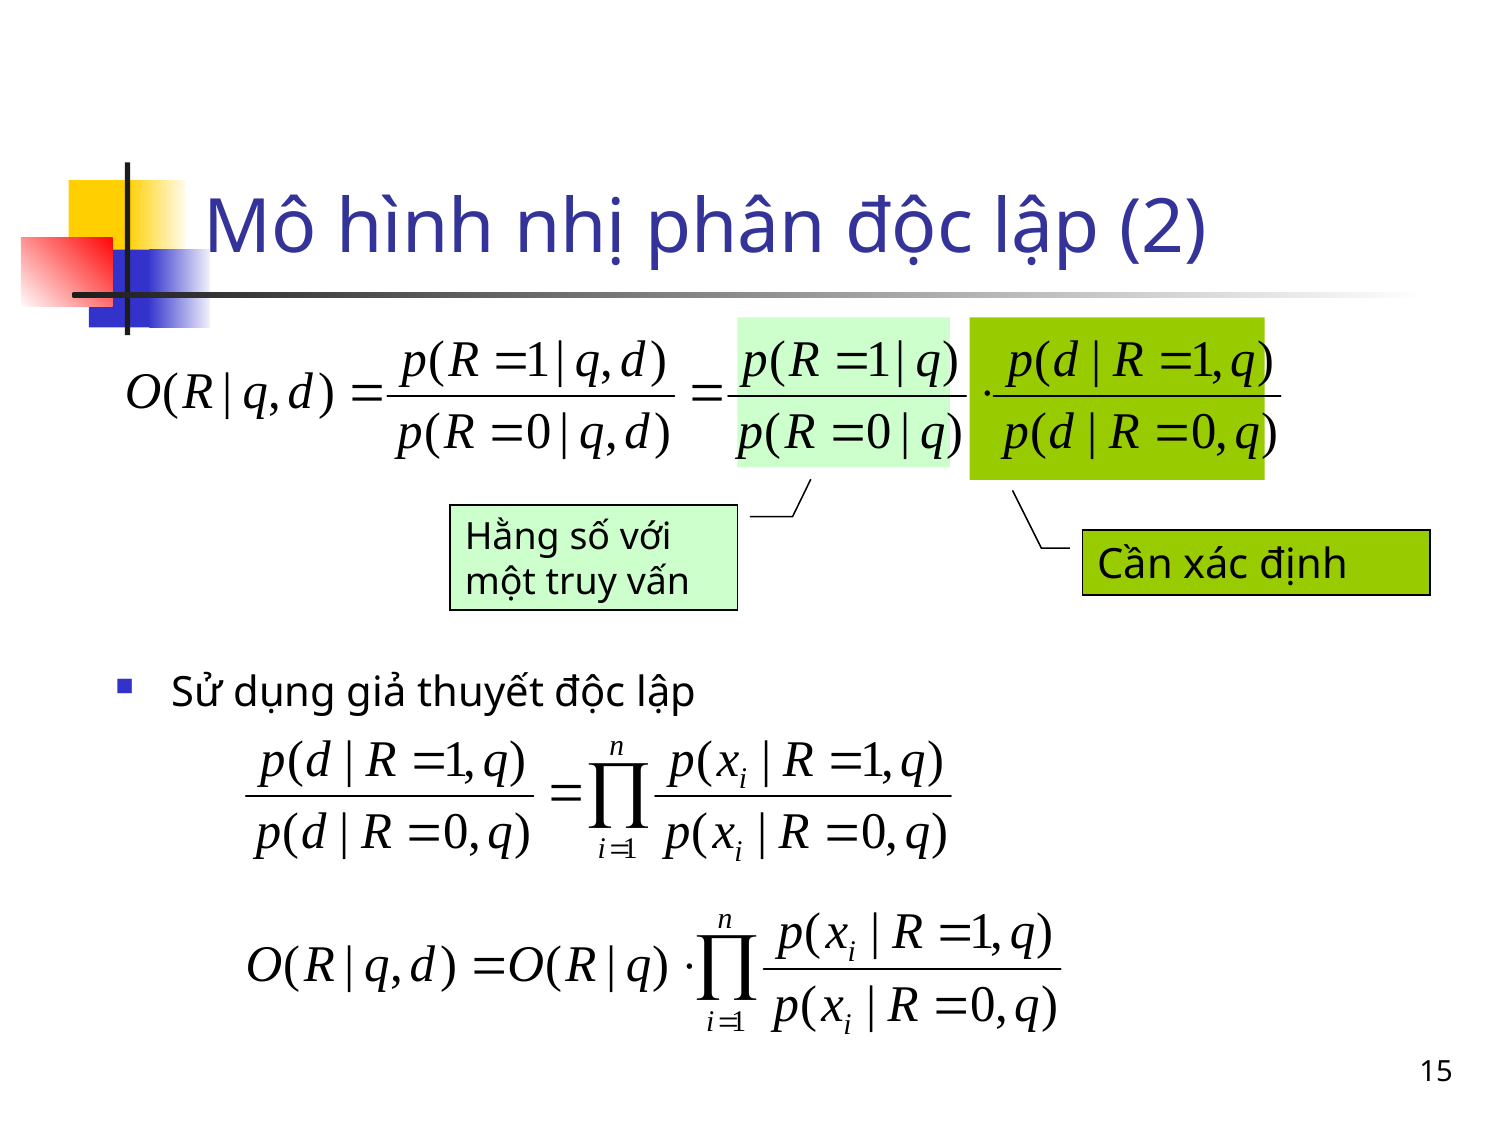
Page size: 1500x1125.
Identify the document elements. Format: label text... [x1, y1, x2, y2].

text_box [737, 317, 950, 327]
title Mô hình nhị phân độc lập (2) [188, 35, 1468, 275]
text_box [969, 469, 1265, 480]
picture [239, 895, 1071, 1046]
text_box Hằng số với một truy vấn [450, 505, 737, 610]
text_box [969, 317, 1265, 327]
picture [118, 327, 1292, 469]
text_box Cần xác định [1082, 530, 1430, 595]
list Sử dụng giả thuyết độc lập [100, 657, 1469, 728]
slide_number <number> [1155, 1024, 1468, 1100]
picture [237, 722, 961, 873]
